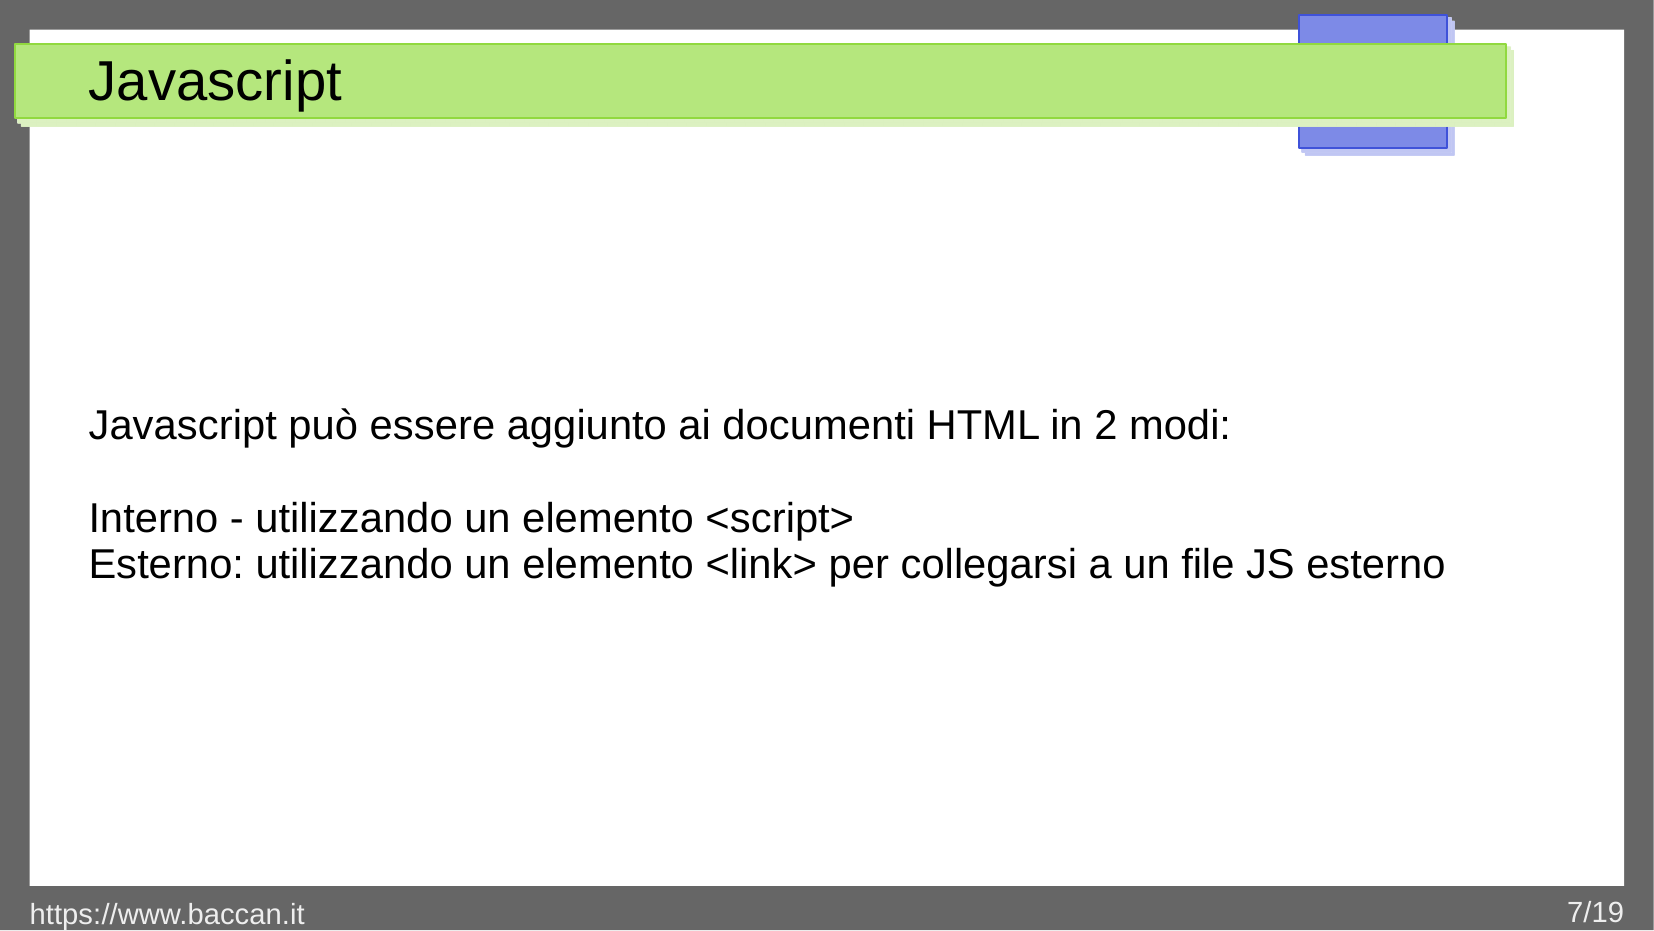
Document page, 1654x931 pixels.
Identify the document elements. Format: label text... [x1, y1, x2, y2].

text_box Javascript può essere aggiunto ai documenti HTML in 2 modi: Interno - utilizzando un elemento <script> Esterno: utilizzando un elemento <link> per collegarsi a un file JS esterno [88, 169, 1565, 820]
title Javascript [88, 44, 1506, 119]
